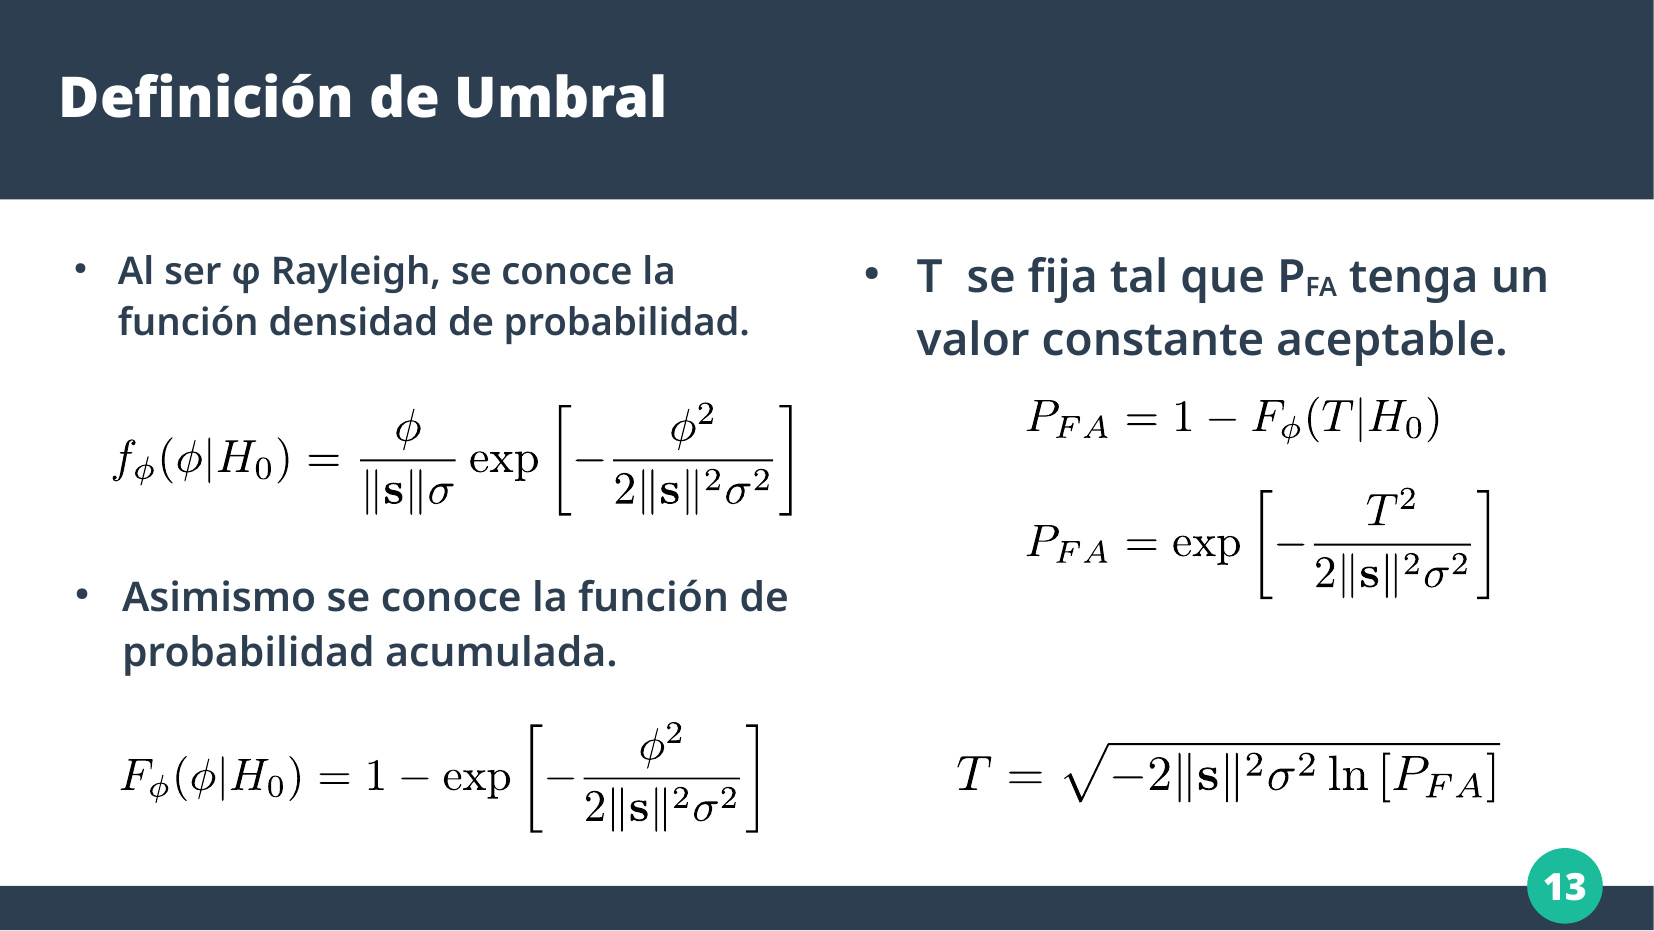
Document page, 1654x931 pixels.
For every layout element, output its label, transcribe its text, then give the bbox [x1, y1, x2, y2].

text_box [120, 722, 758, 833]
text_box [1026, 396, 1490, 600]
list Asimismo se conoce la función de probabilidad acumulada. [59, 567, 809, 718]
text_box [112, 402, 792, 516]
list T se fija tal que PFA tenga un valor constante aceptable. [845, 243, 1596, 540]
text_box [957, 743, 1501, 803]
title Definición de Umbral [59, 37, 1595, 155]
list Al ser φ Rayleigh, se conoce la función densidad de probabilidad. [59, 243, 809, 376]
